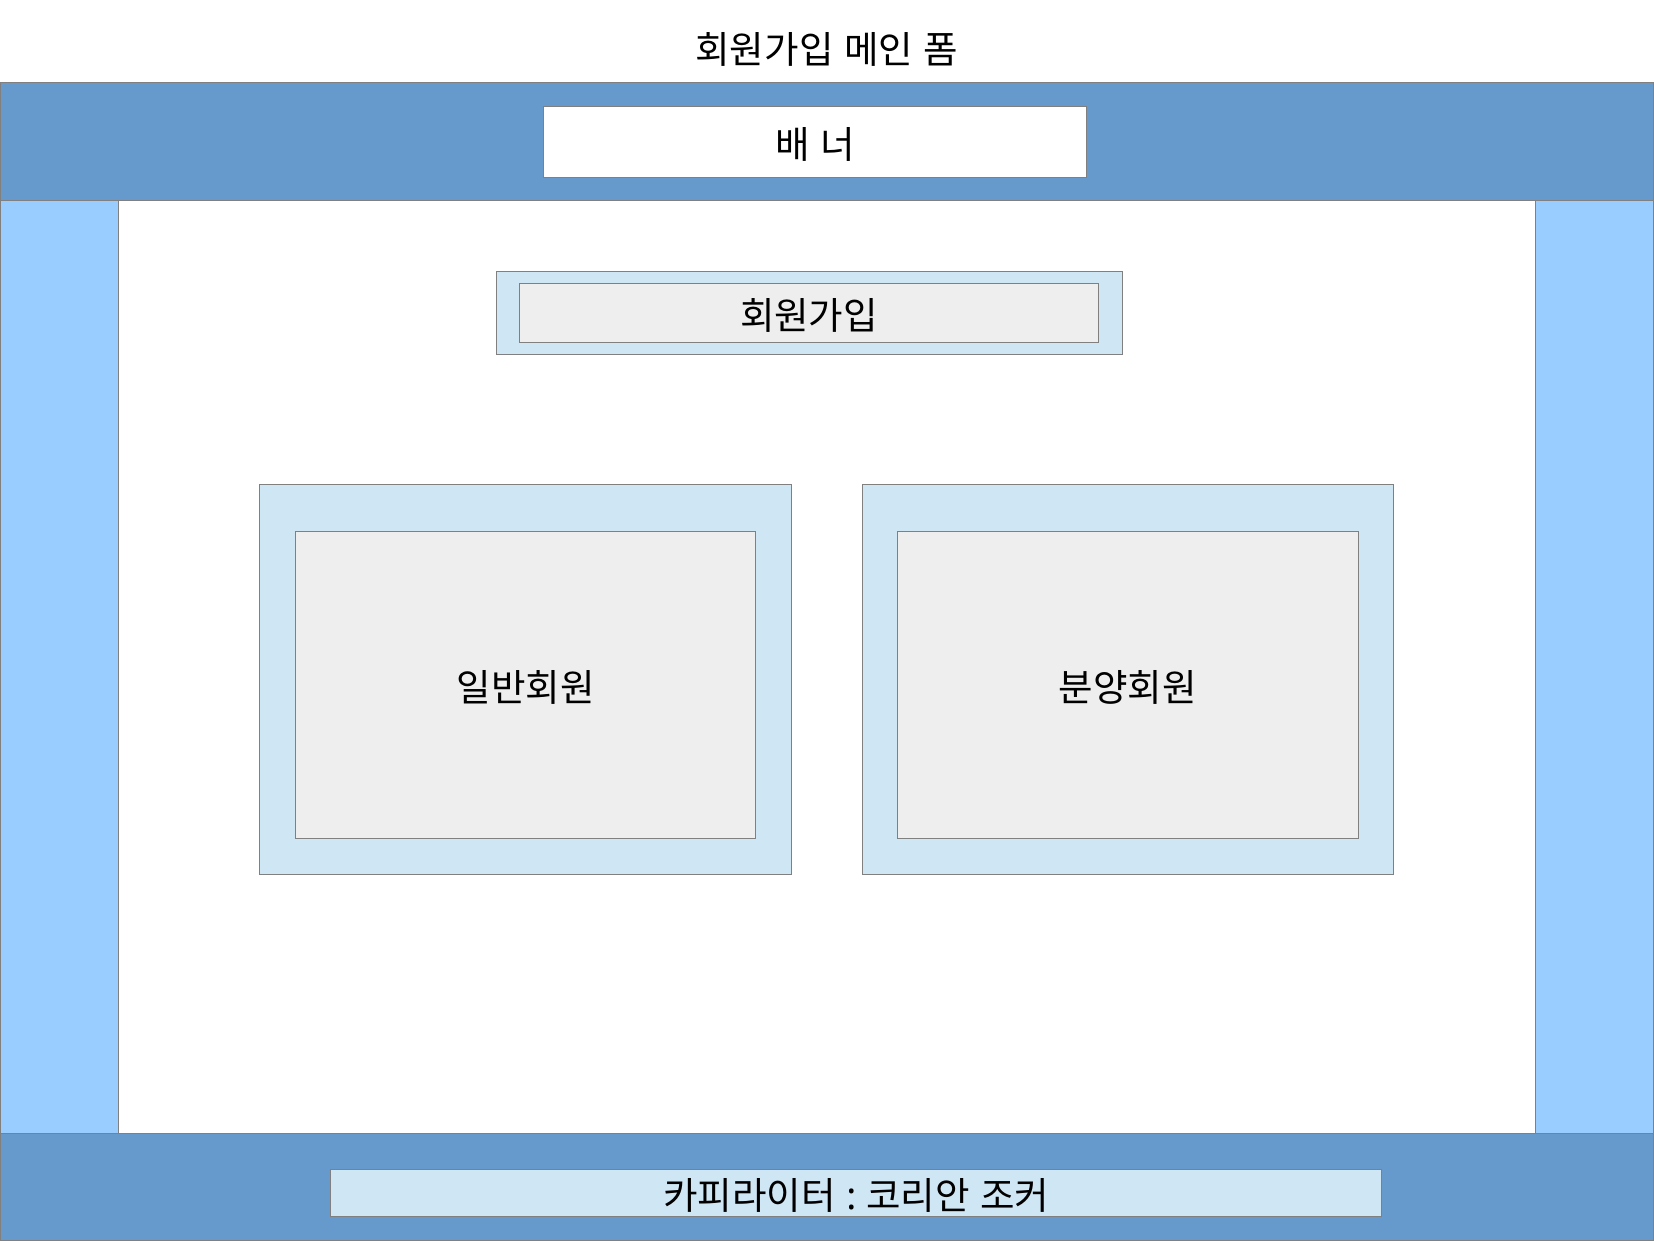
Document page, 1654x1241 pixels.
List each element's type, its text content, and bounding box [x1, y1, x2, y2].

text_box 분양회원 [897, 531, 1359, 839]
text_box 회원가입 [519, 283, 1099, 343]
text_box [0, 82, 1654, 1241]
text_box 일반회원 [295, 531, 756, 839]
text_box 배 너 [543, 106, 1087, 178]
text_box 카피라이터 : 코리안 조커 [330, 1169, 1382, 1217]
text_box 회원가입 메인 폼 [602, 13, 1052, 71]
